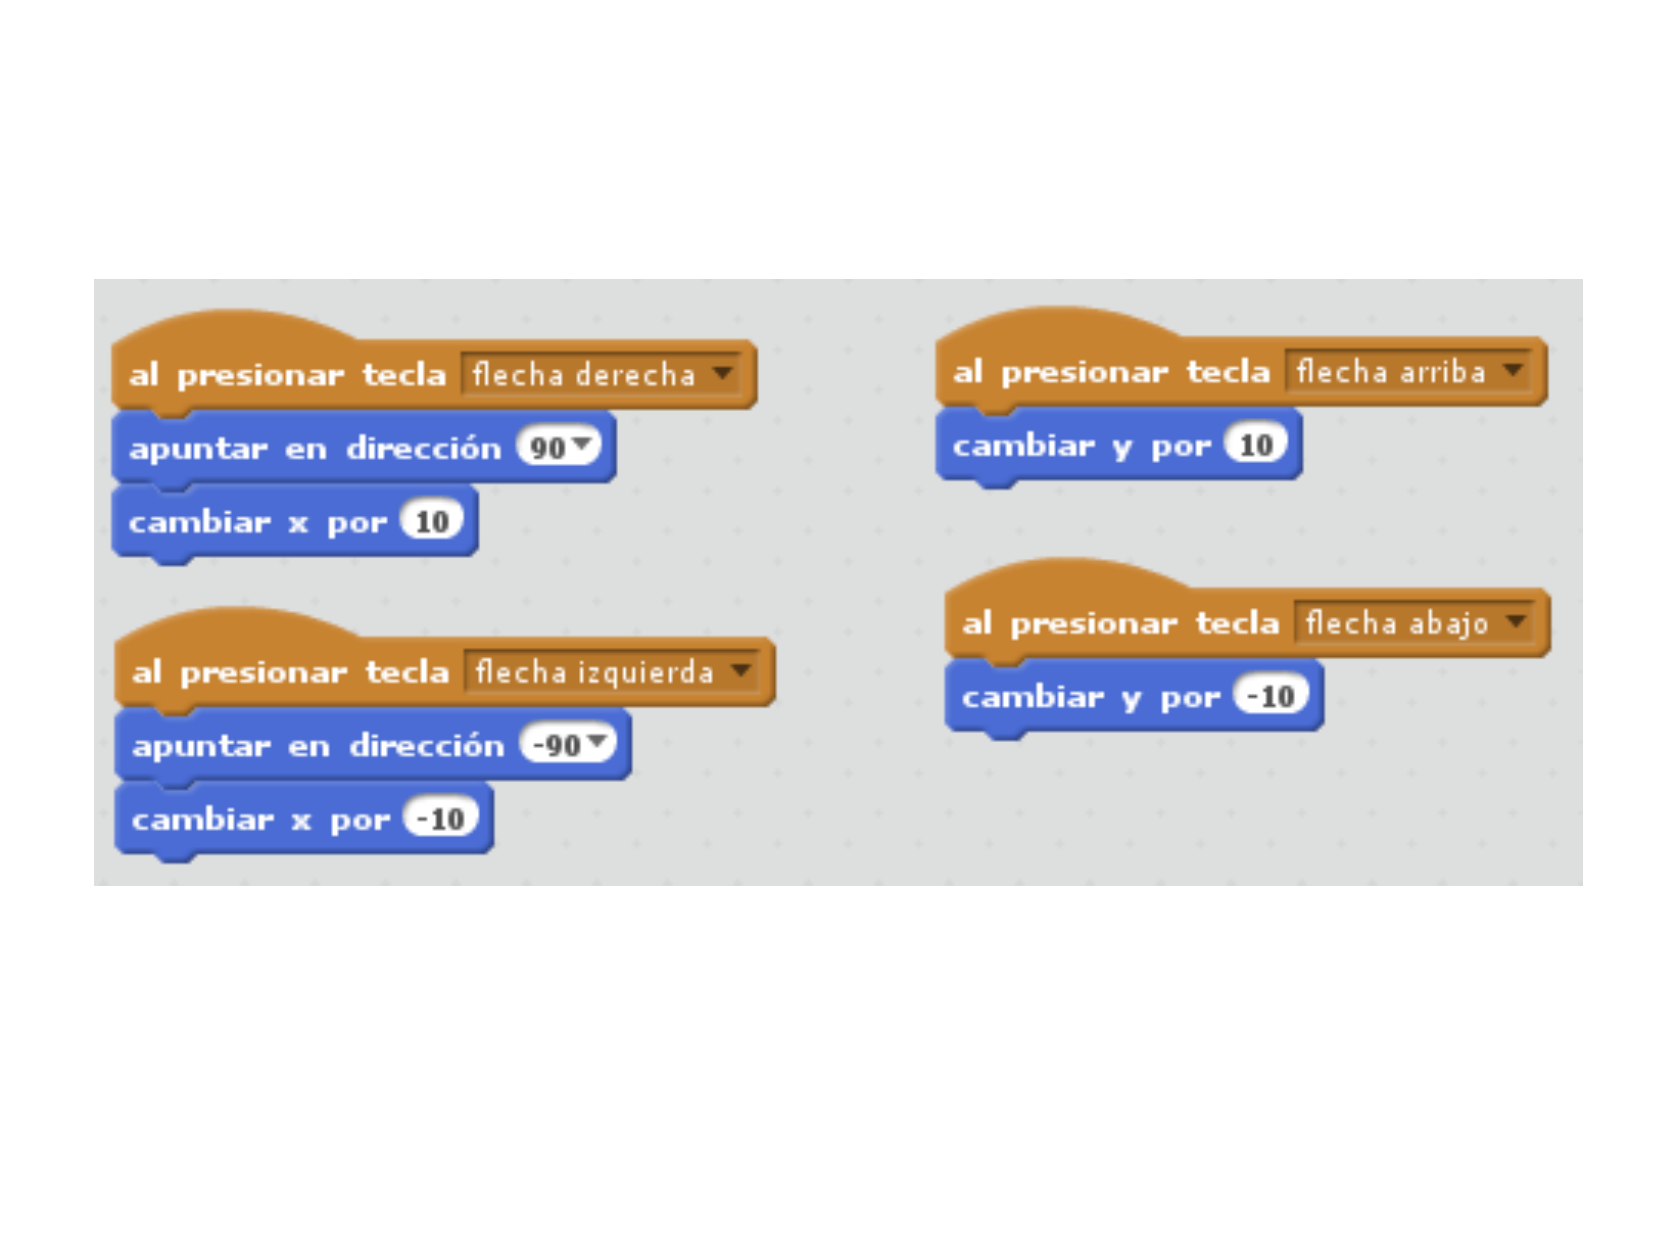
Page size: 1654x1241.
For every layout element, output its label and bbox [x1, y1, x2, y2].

picture [94, 279, 1583, 886]
